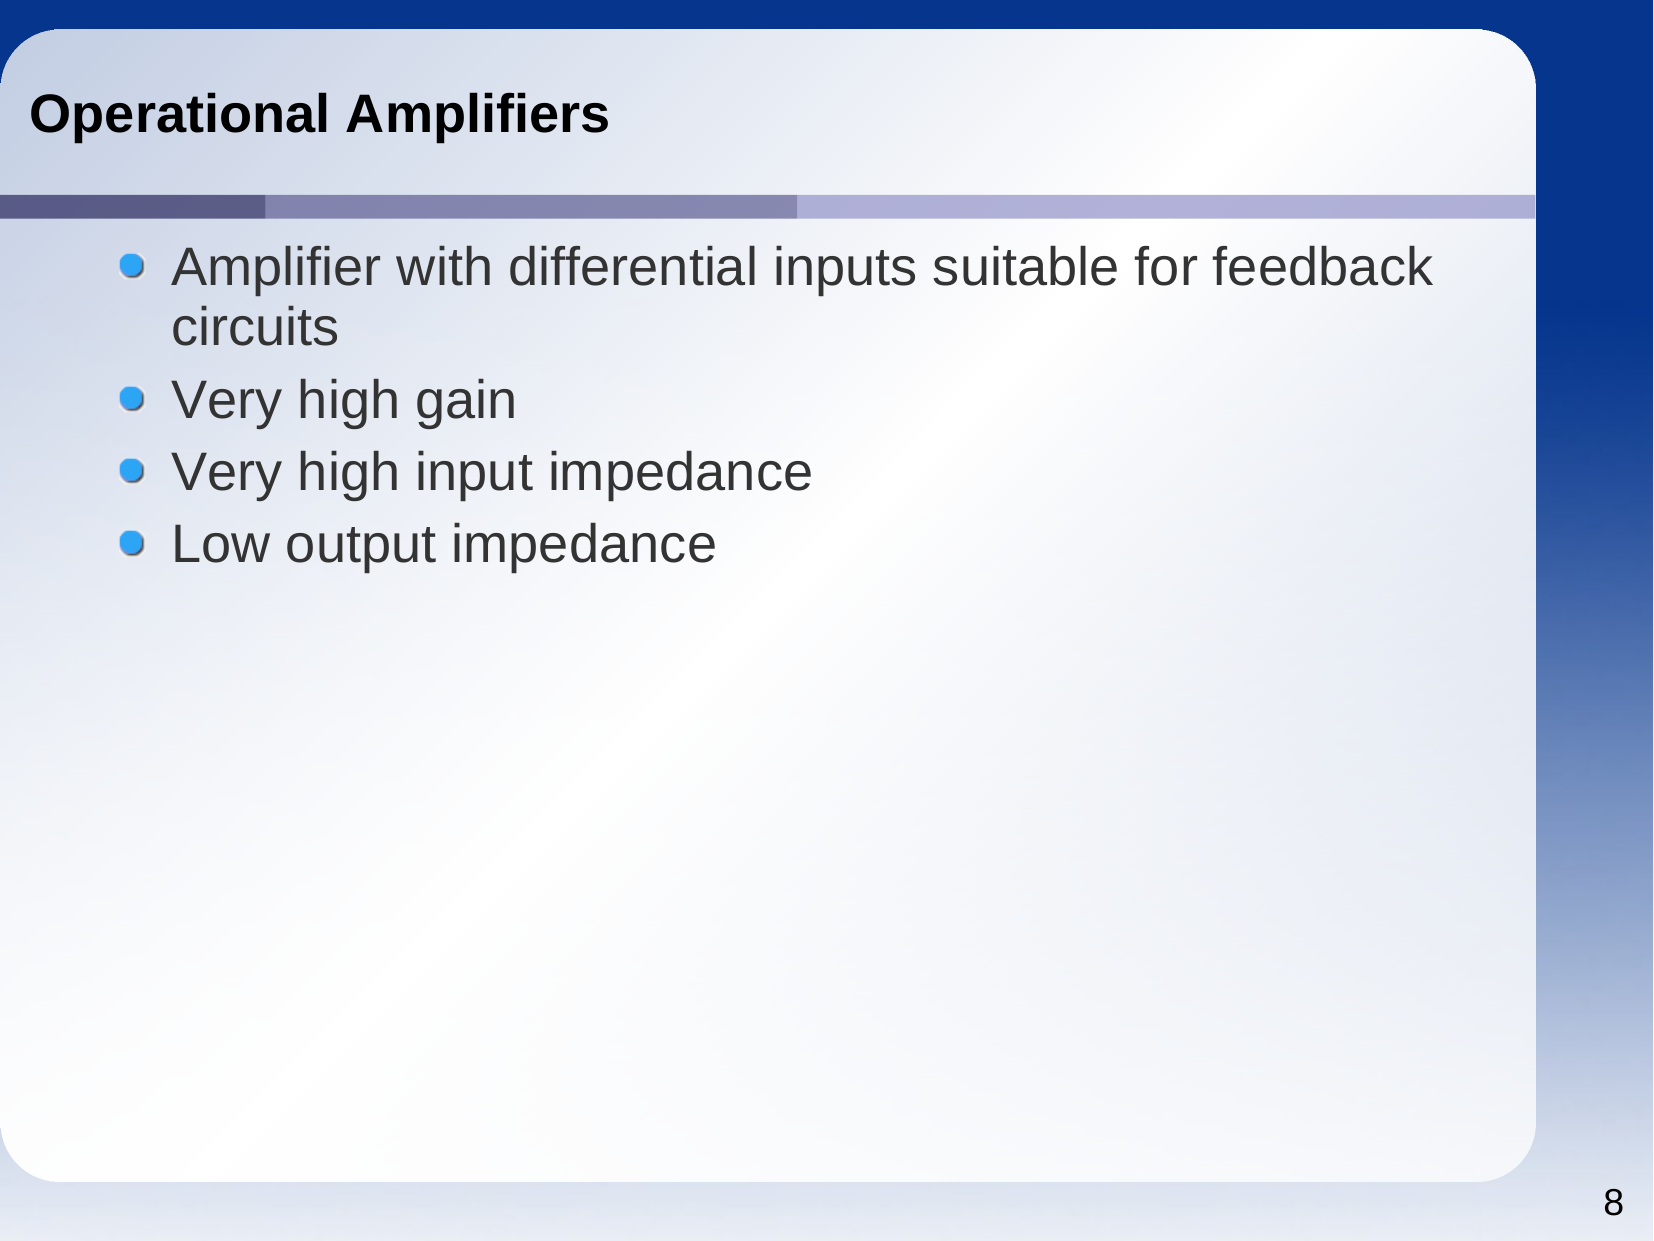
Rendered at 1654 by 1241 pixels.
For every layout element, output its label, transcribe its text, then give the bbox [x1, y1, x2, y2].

picture [0, 0, 1654, 1241]
list Amplifier with differential inputs suitable for feedback circuits Very high gain Very high input impedance Low output impedance [29, 236, 1506, 1152]
title Operational Amplifiers [29, 49, 1506, 178]
